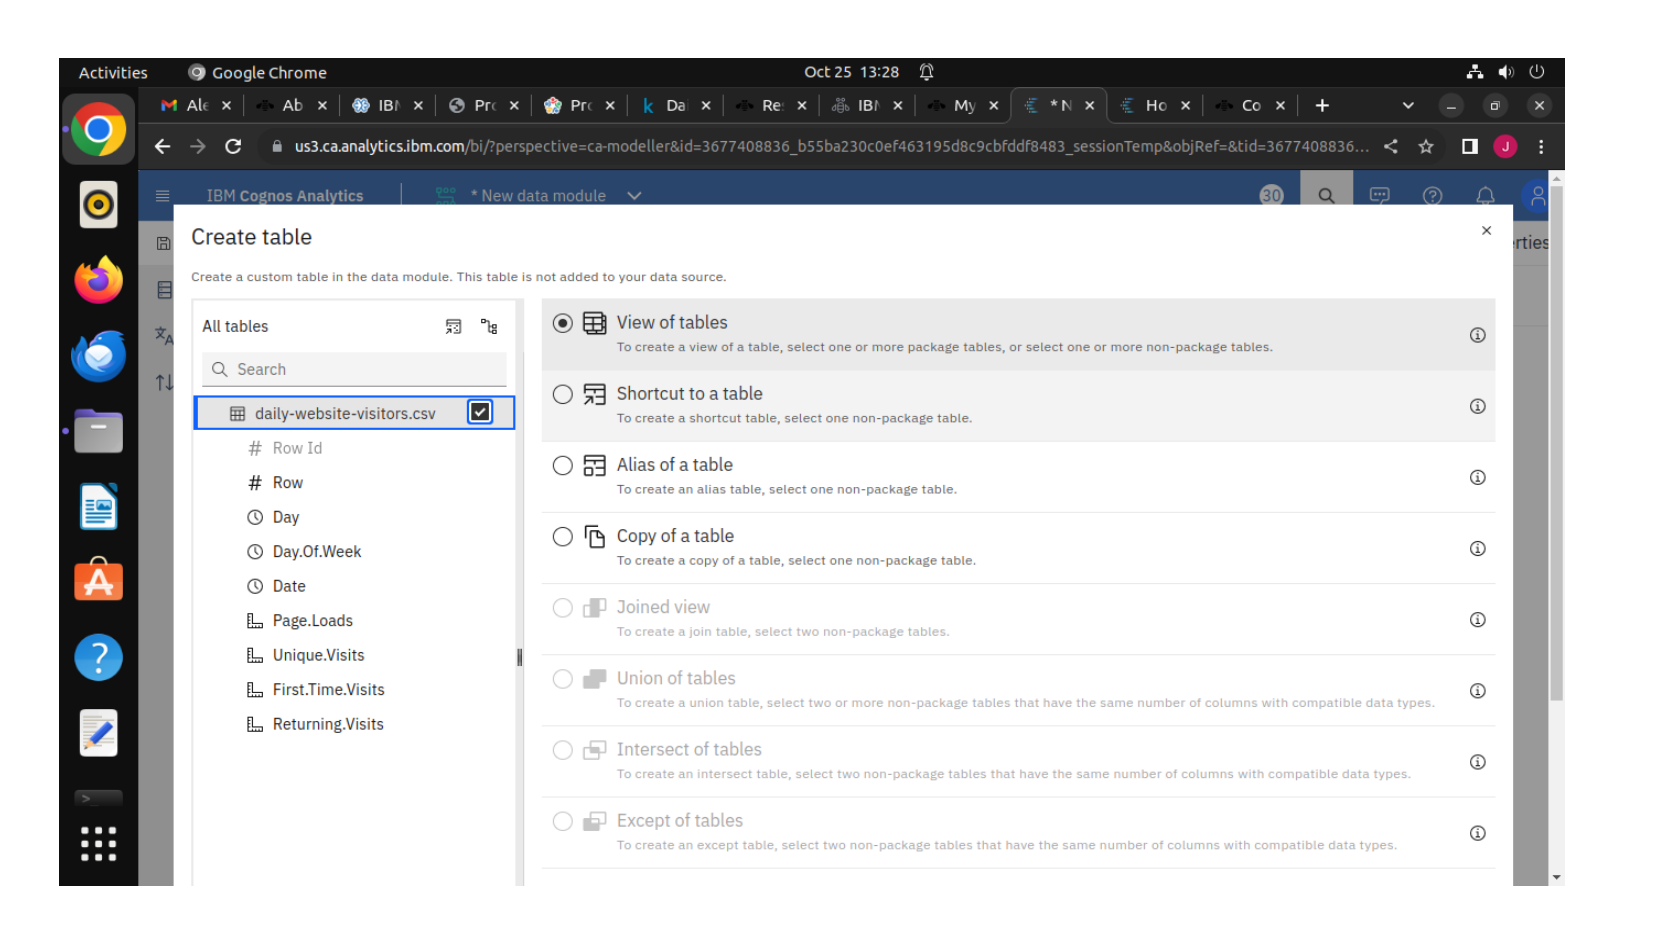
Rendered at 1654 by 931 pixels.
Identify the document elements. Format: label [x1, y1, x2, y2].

picture [59, 58, 1565, 886]
